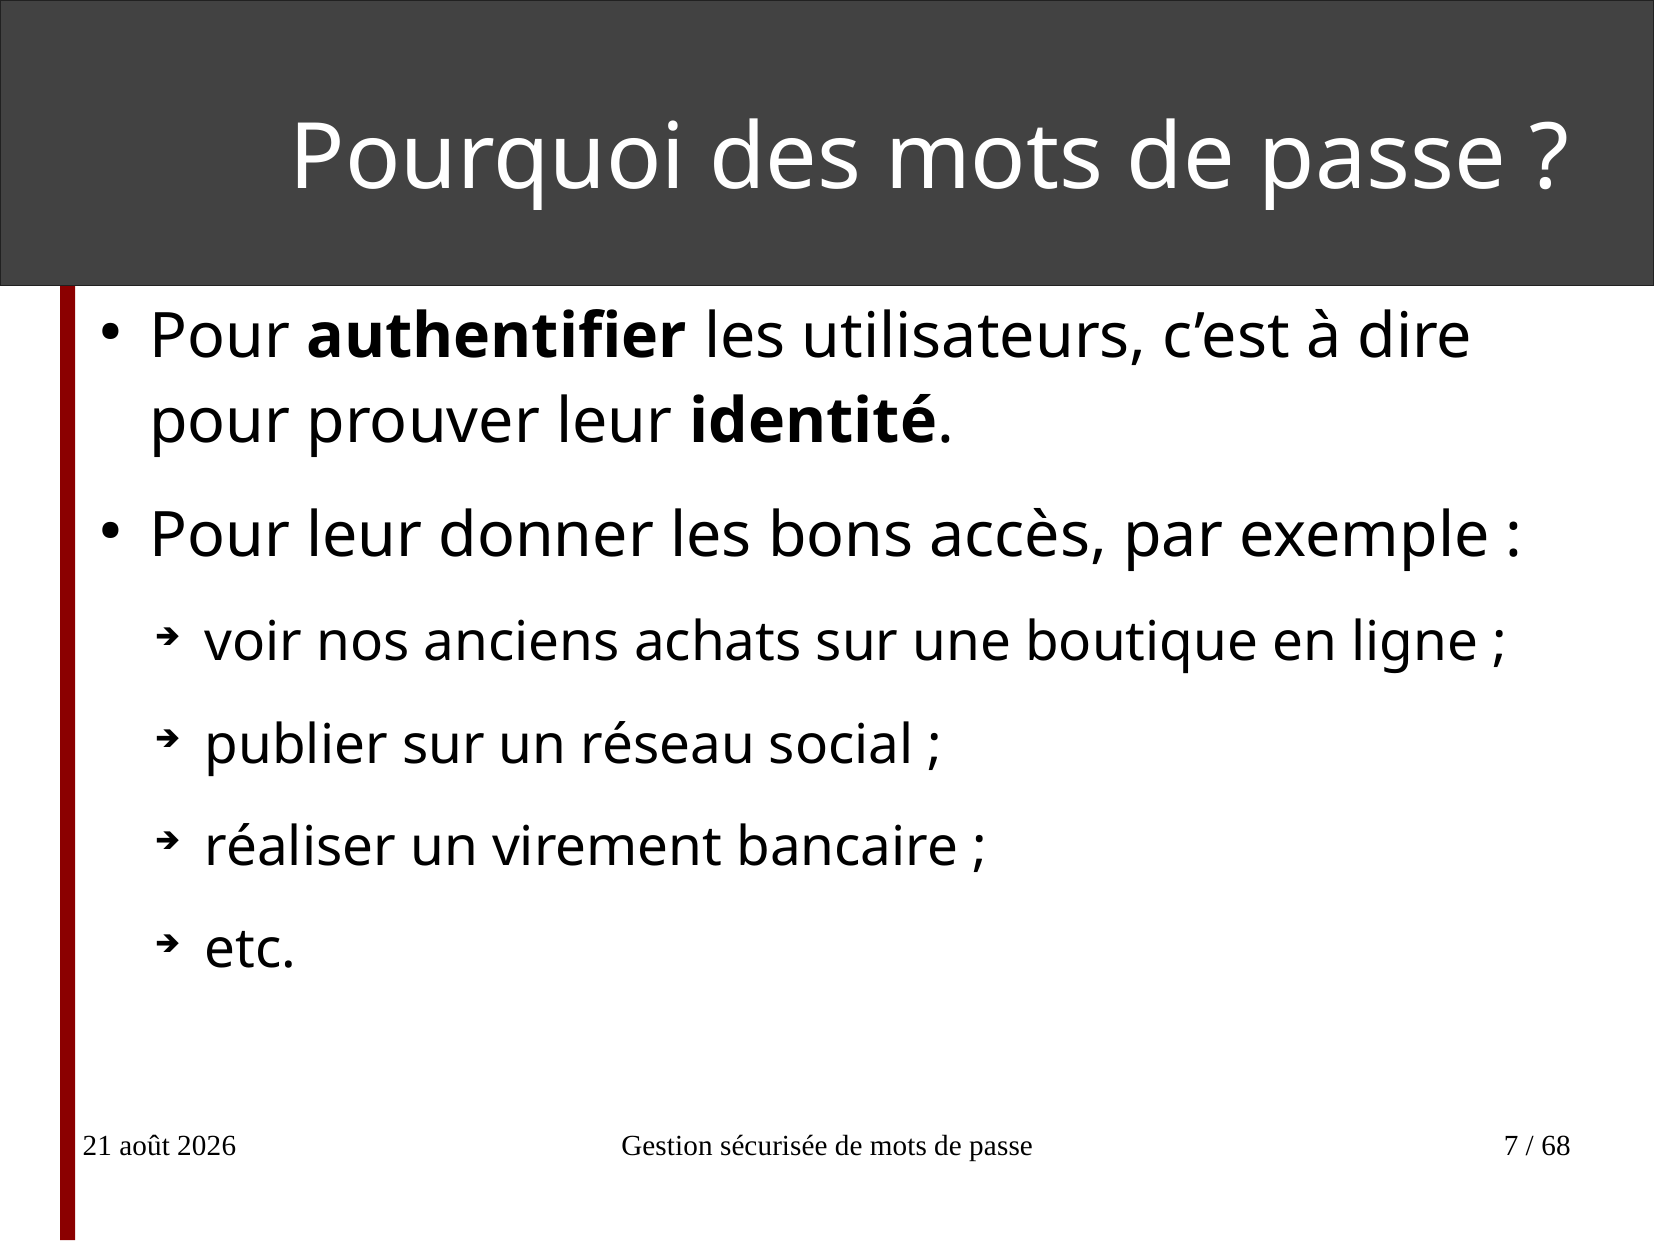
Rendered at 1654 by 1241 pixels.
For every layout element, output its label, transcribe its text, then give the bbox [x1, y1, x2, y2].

title Pourquoi des mots de passe ? [82, 49, 1571, 257]
list Pour authentifier les utilisateurs, c’est à dire pour prouver leur identité. Pour leur donner les bons accès, par exemple : voir nos anciens achats sur une boutique en ligne ; publier sur un réseau social ; réaliser un virement bancaire ; etc. [82, 290, 1571, 1096]
